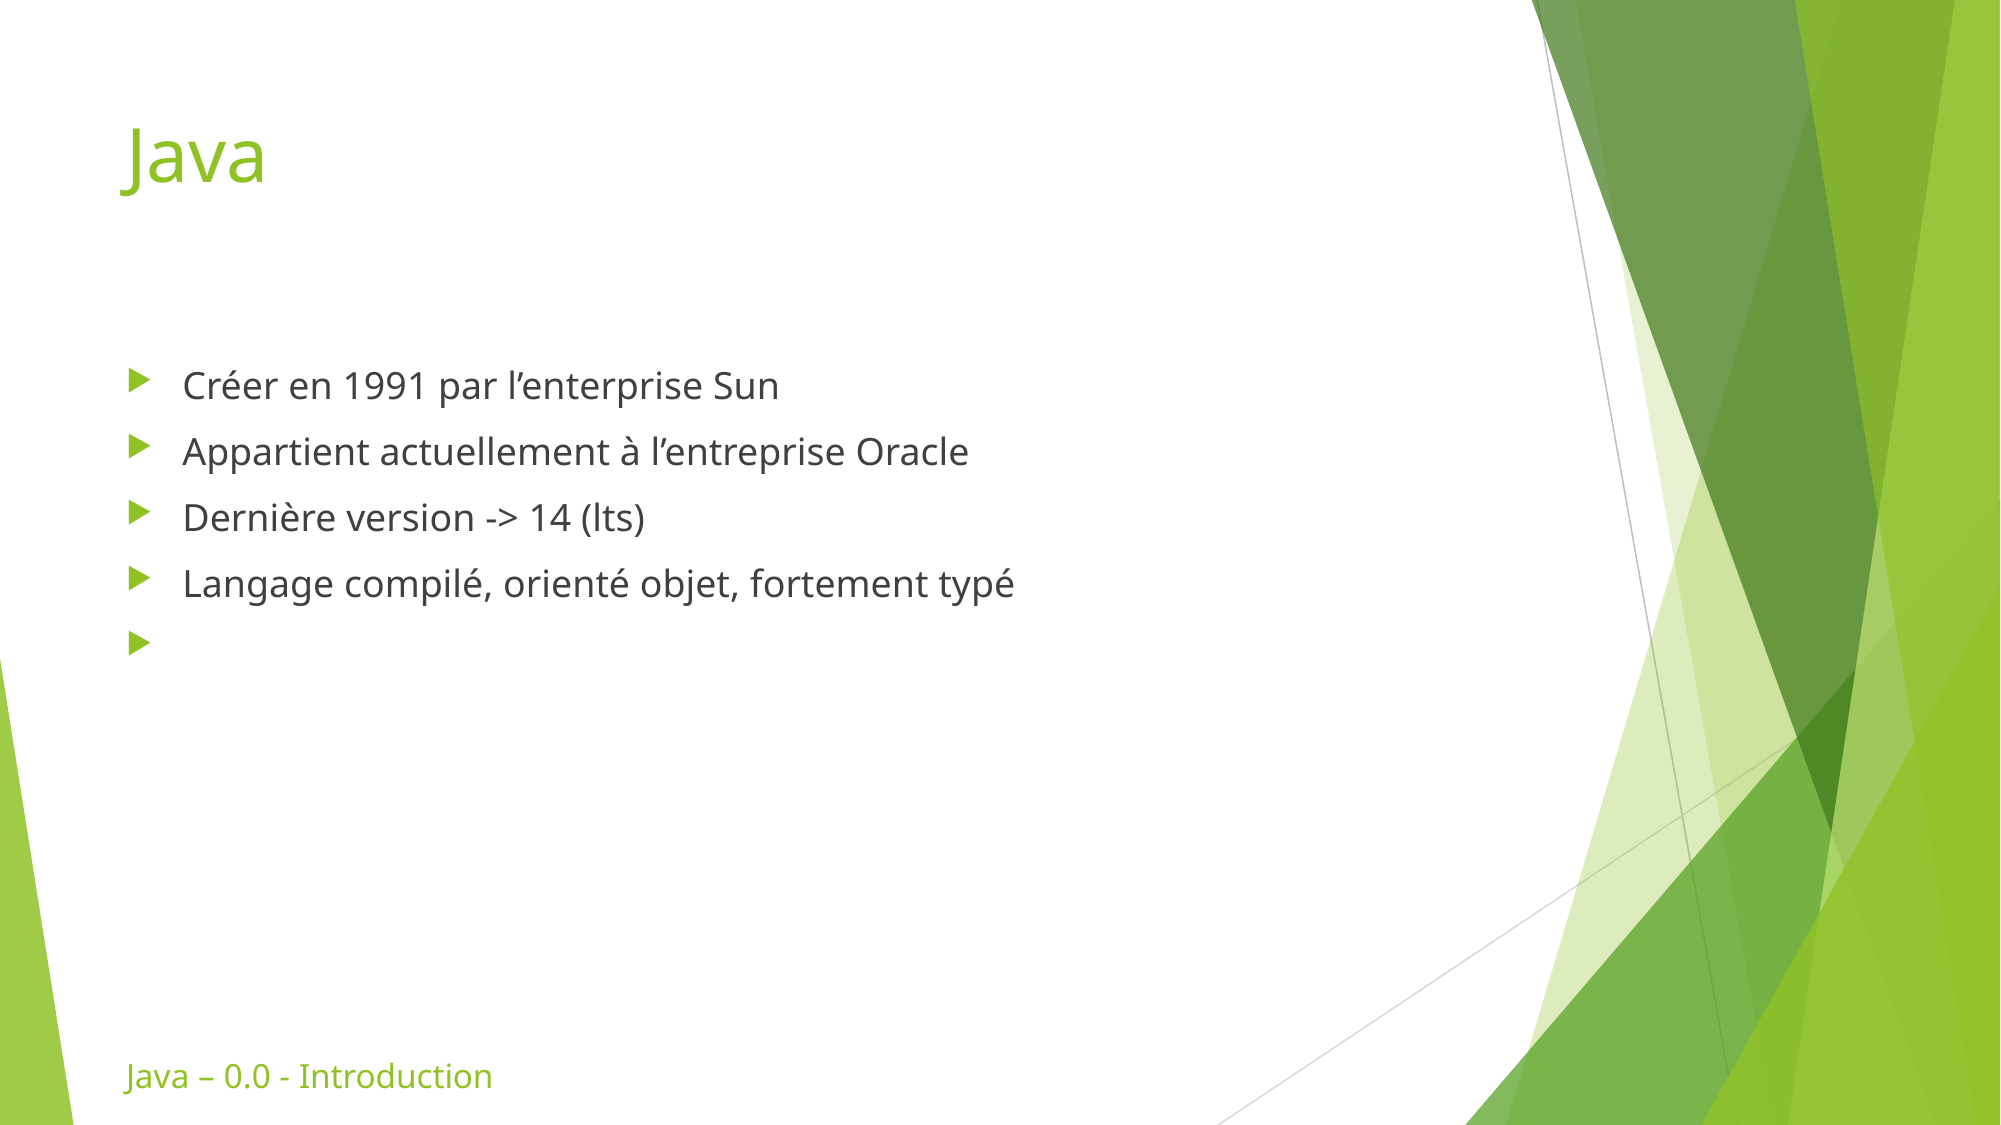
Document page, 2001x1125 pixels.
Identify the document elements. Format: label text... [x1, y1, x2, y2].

list Créer en 1991 par l’enterprise Sun Appartient actuellement à l’entreprise Oracle Dernière version -> 14 (lts) Langage compilé, orienté objet, fortement typé [111, 354, 1522, 992]
title Java [111, 99, 1522, 317]
text_box Java – 0.0 - Introduction [111, 1047, 1094, 1109]
